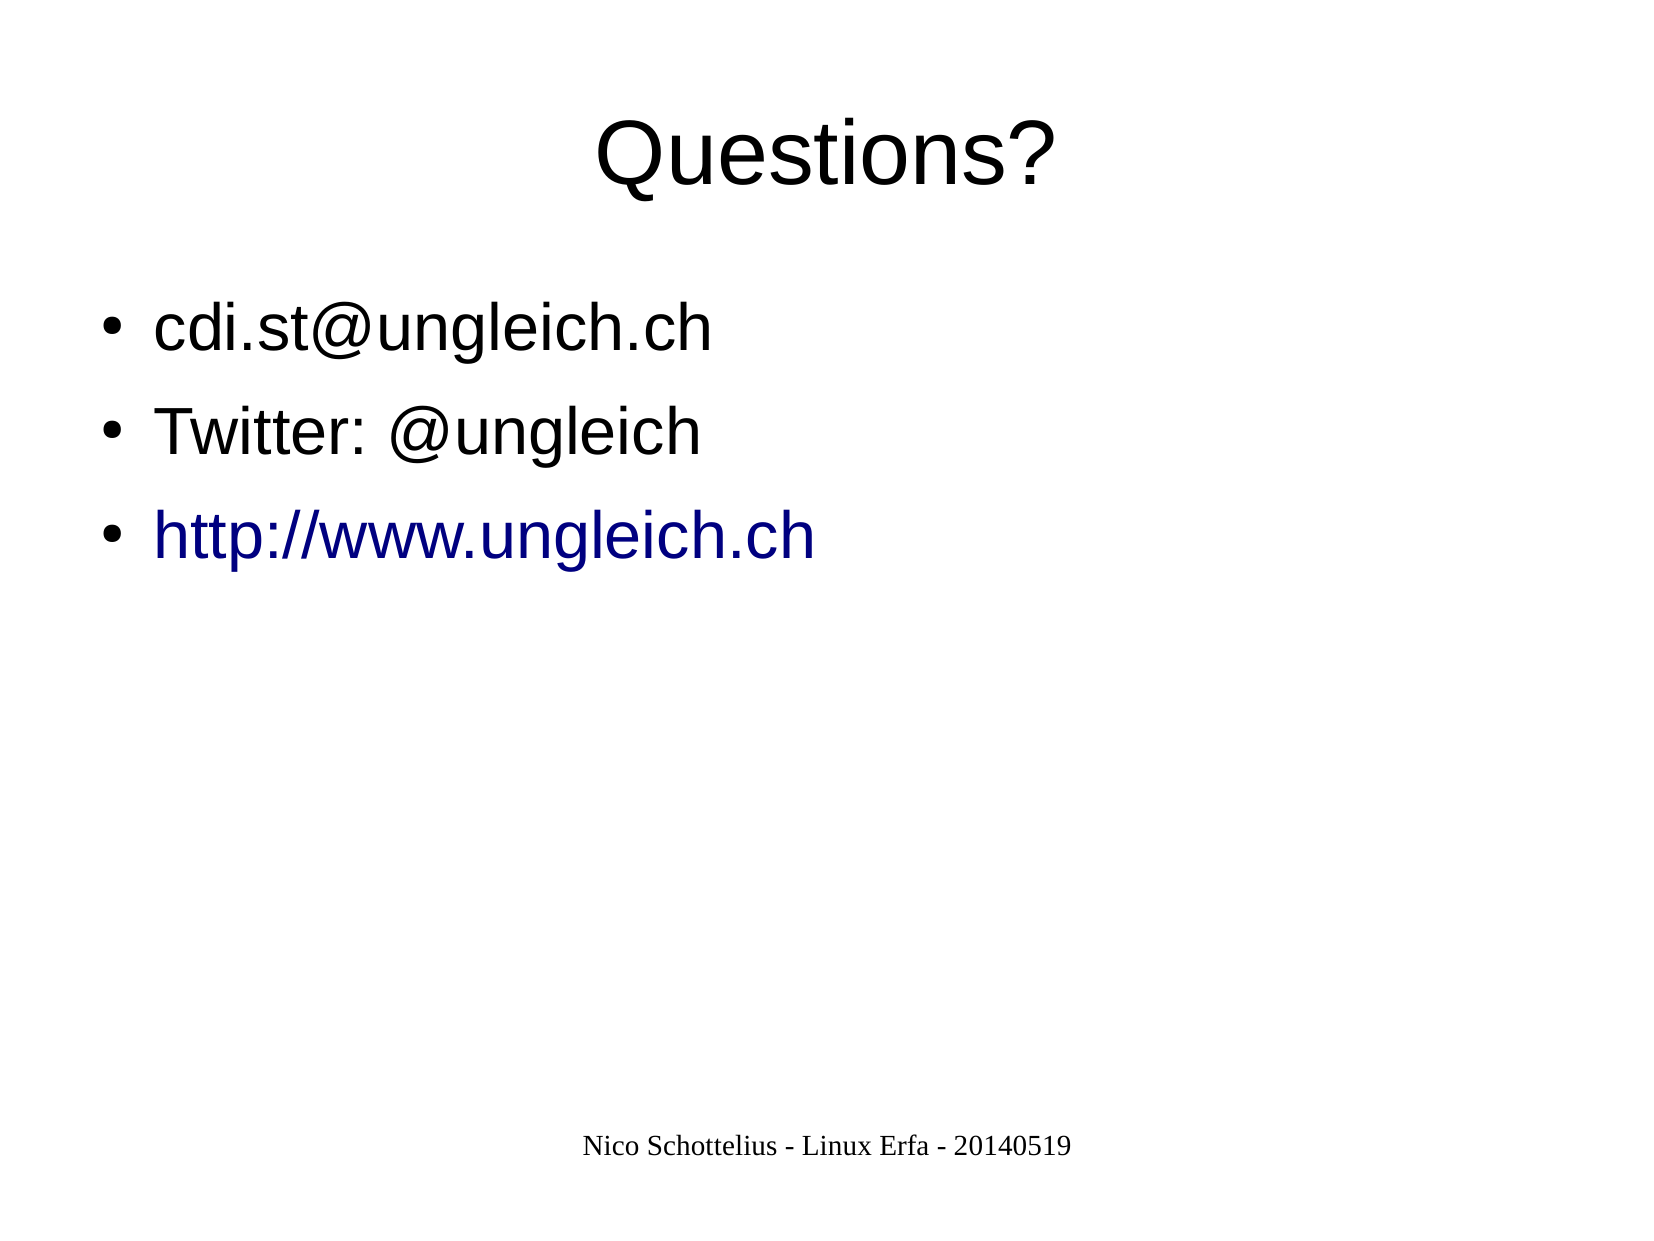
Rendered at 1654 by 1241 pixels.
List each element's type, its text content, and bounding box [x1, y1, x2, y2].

title Questions? [82, 49, 1571, 257]
list cdi.st@ungleich.ch Twitter: @ungleich http://www.ungleich.ch [82, 290, 1538, 885]
